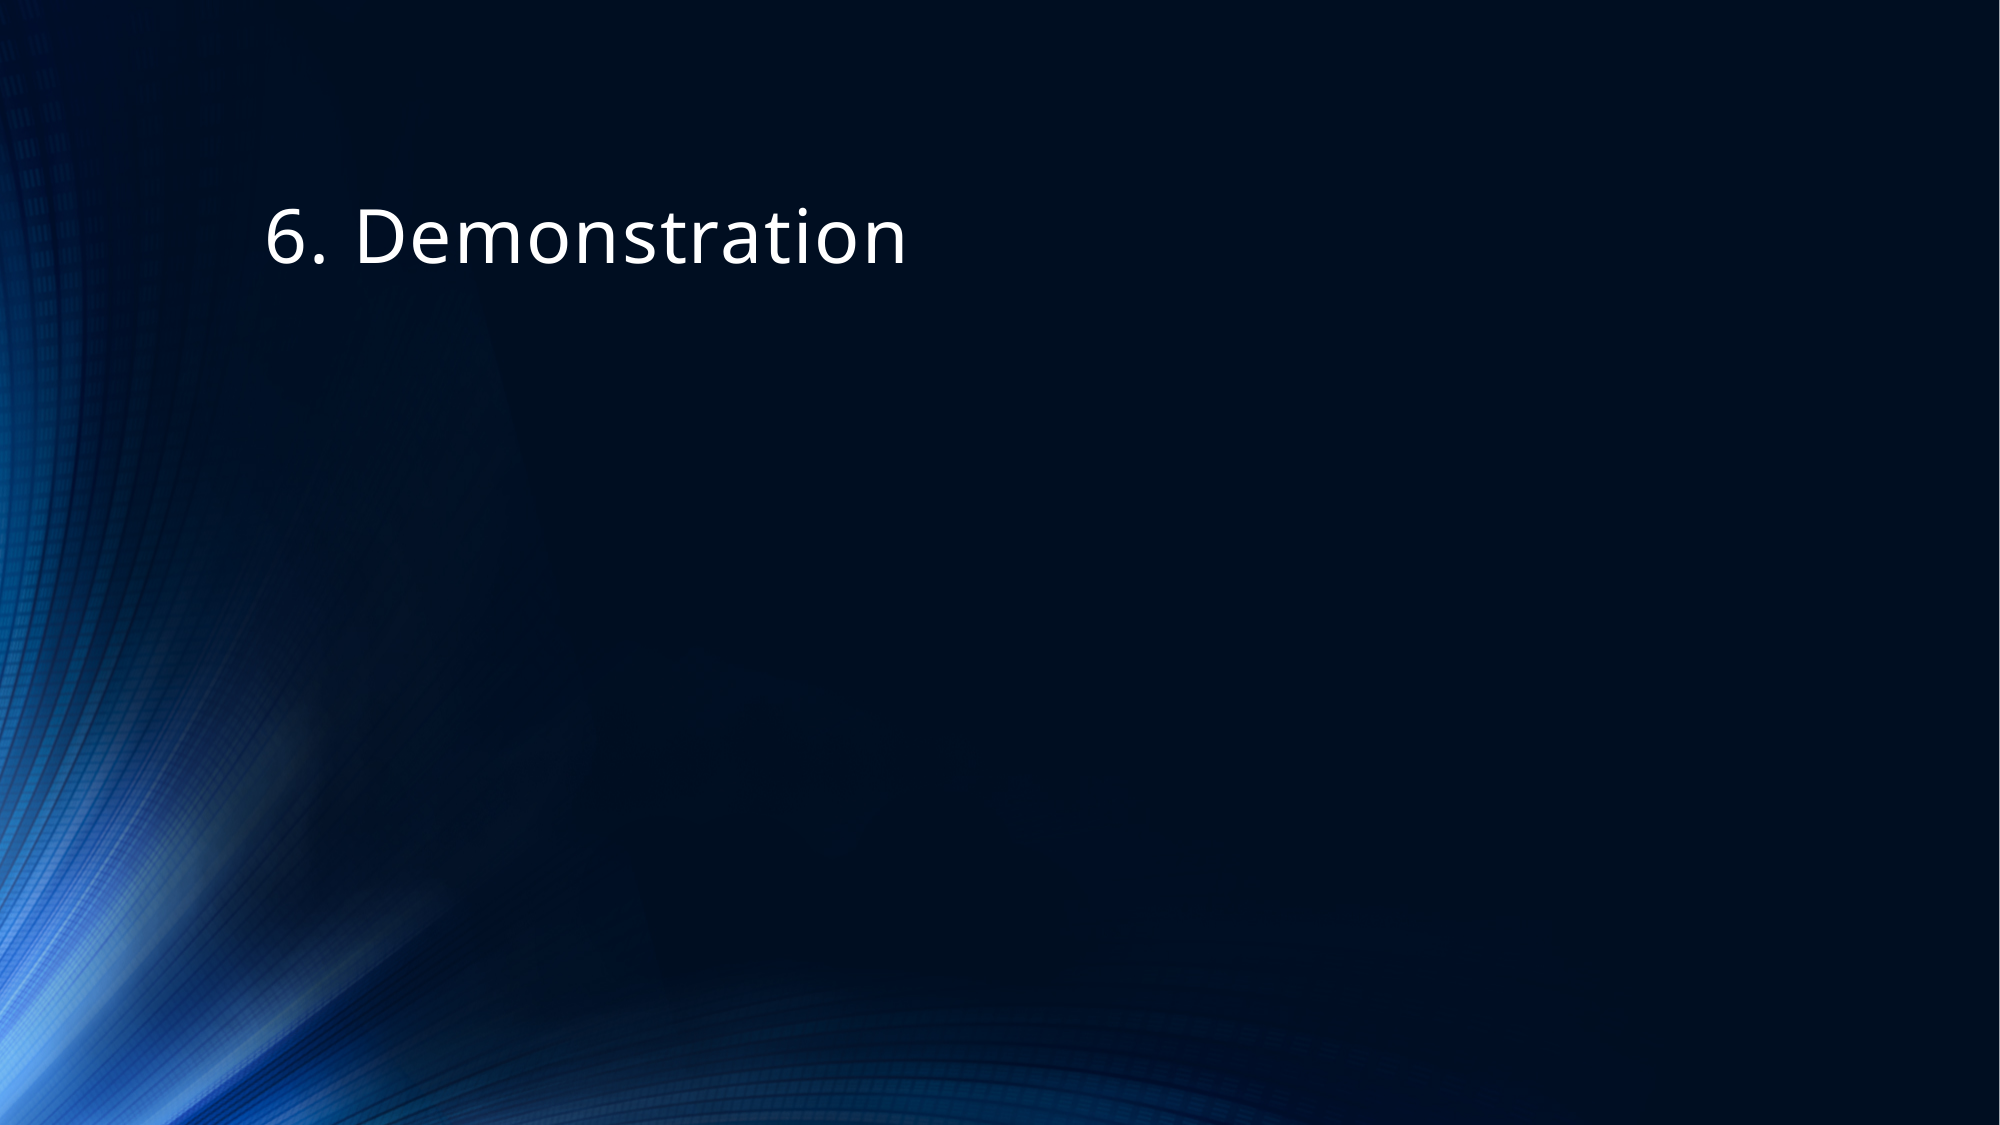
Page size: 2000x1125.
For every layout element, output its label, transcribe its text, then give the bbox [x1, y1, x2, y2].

title 6. Demonstration [249, 62, 1750, 288]
picture [0, 0, 2000, 1125]
